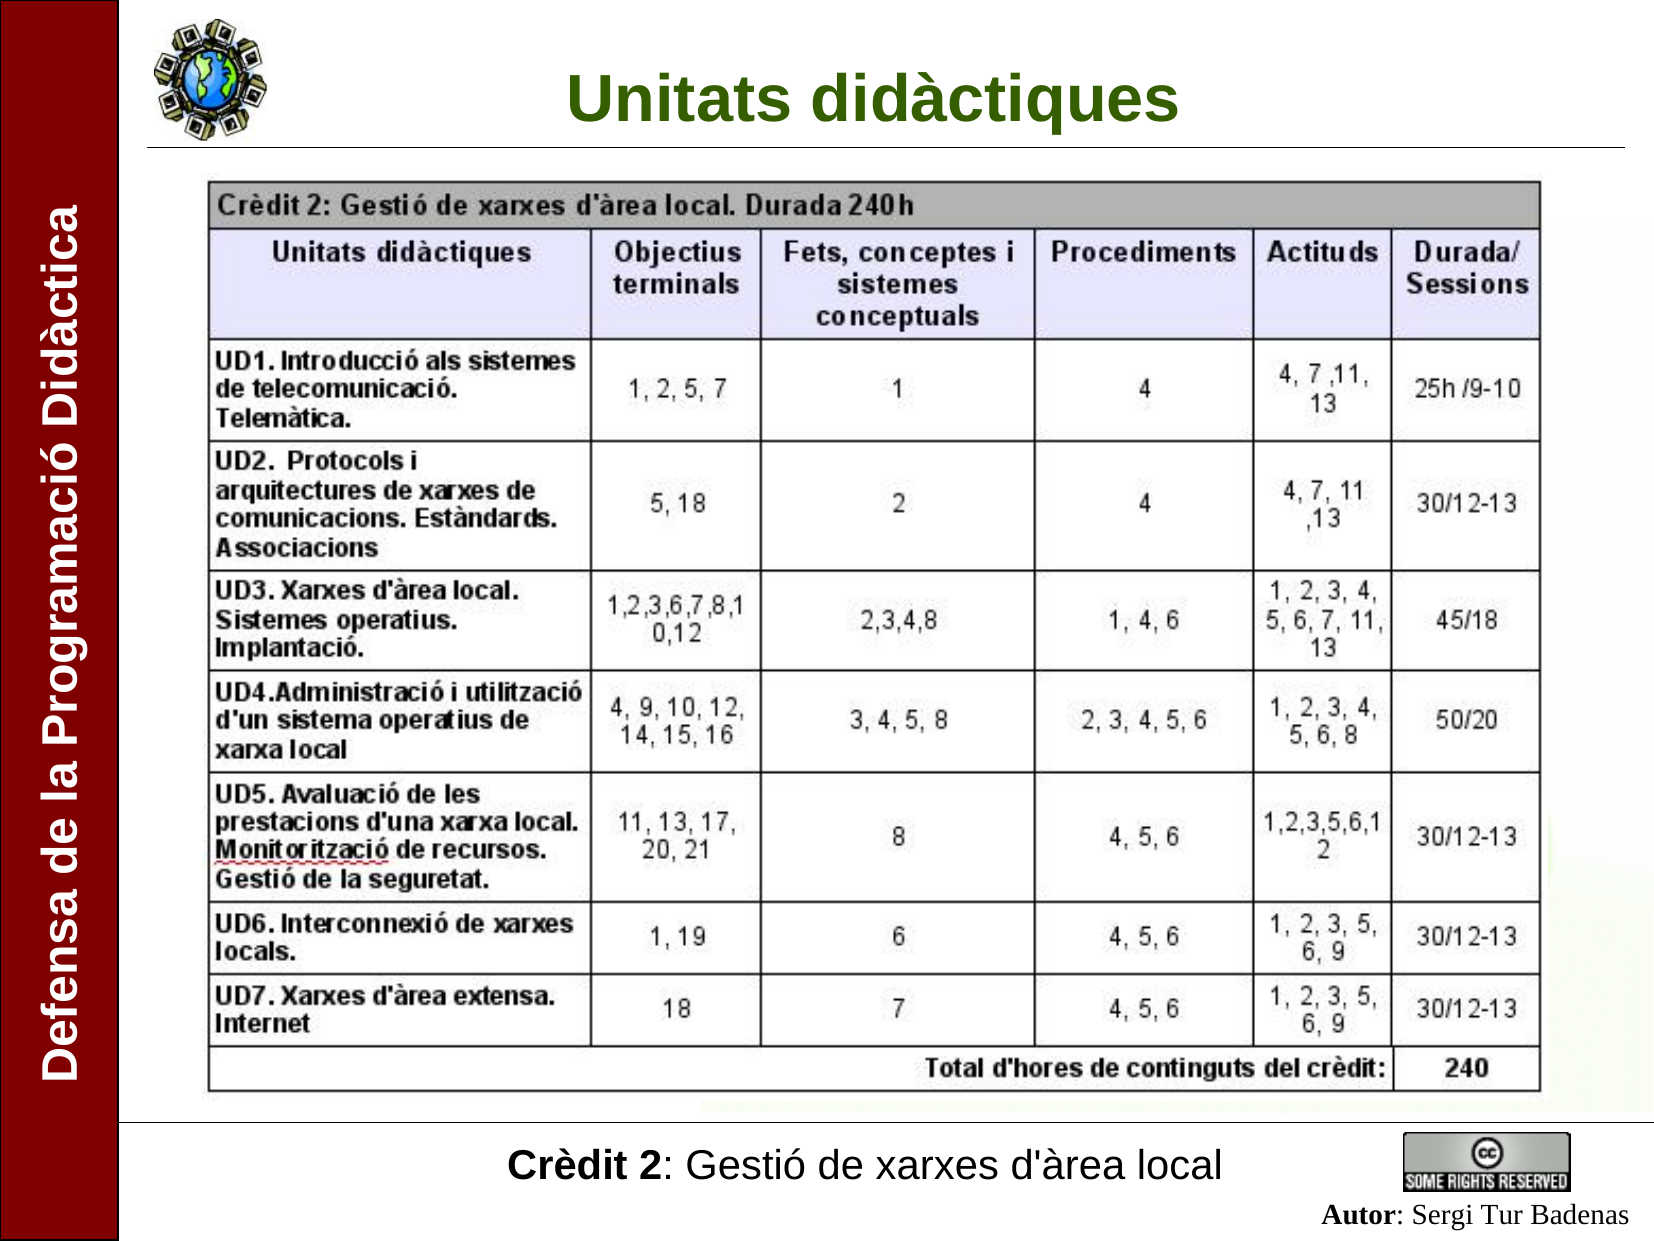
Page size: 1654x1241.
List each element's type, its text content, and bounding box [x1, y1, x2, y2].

picture [202, 173, 1654, 1113]
picture [1403, 1132, 1571, 1192]
picture [154, 19, 268, 49]
title Unitats didàctiques [129, 49, 1619, 148]
